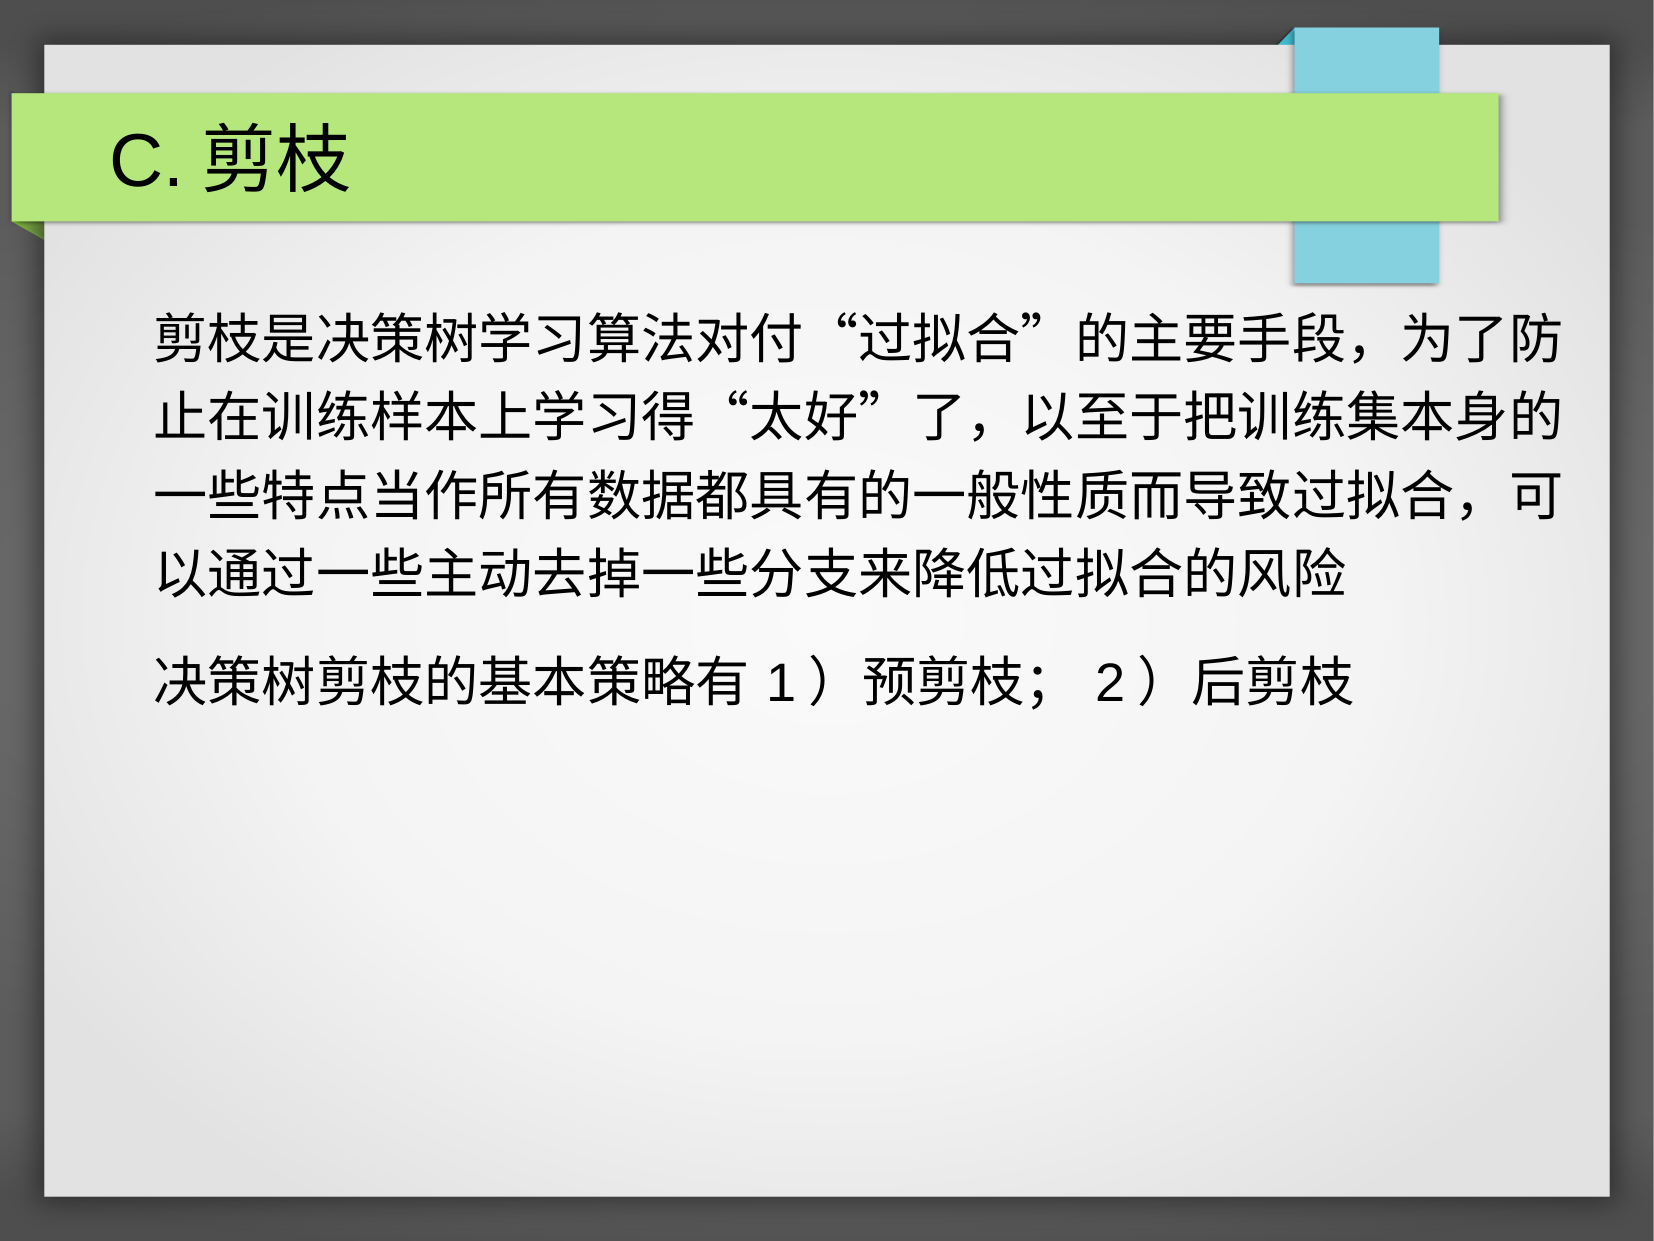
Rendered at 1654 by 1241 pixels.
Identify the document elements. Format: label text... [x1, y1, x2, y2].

title C.剪枝 [82, 94, 1264, 213]
list 剪枝是决策树学习算法对付“过拟合”的主要手段，为了防止在训练样本上学习得“太好”了，以至于把训练集本身的一些特点当作所有数据都具有的一般性质而导致过拟合，可以通过一些主动去掉一些分支来降低过拟合的风险 决策树剪枝的基本策略有1）预剪枝；2）后剪枝 [82, 295, 1571, 1015]
picture [0, 0, 1654, 1241]
